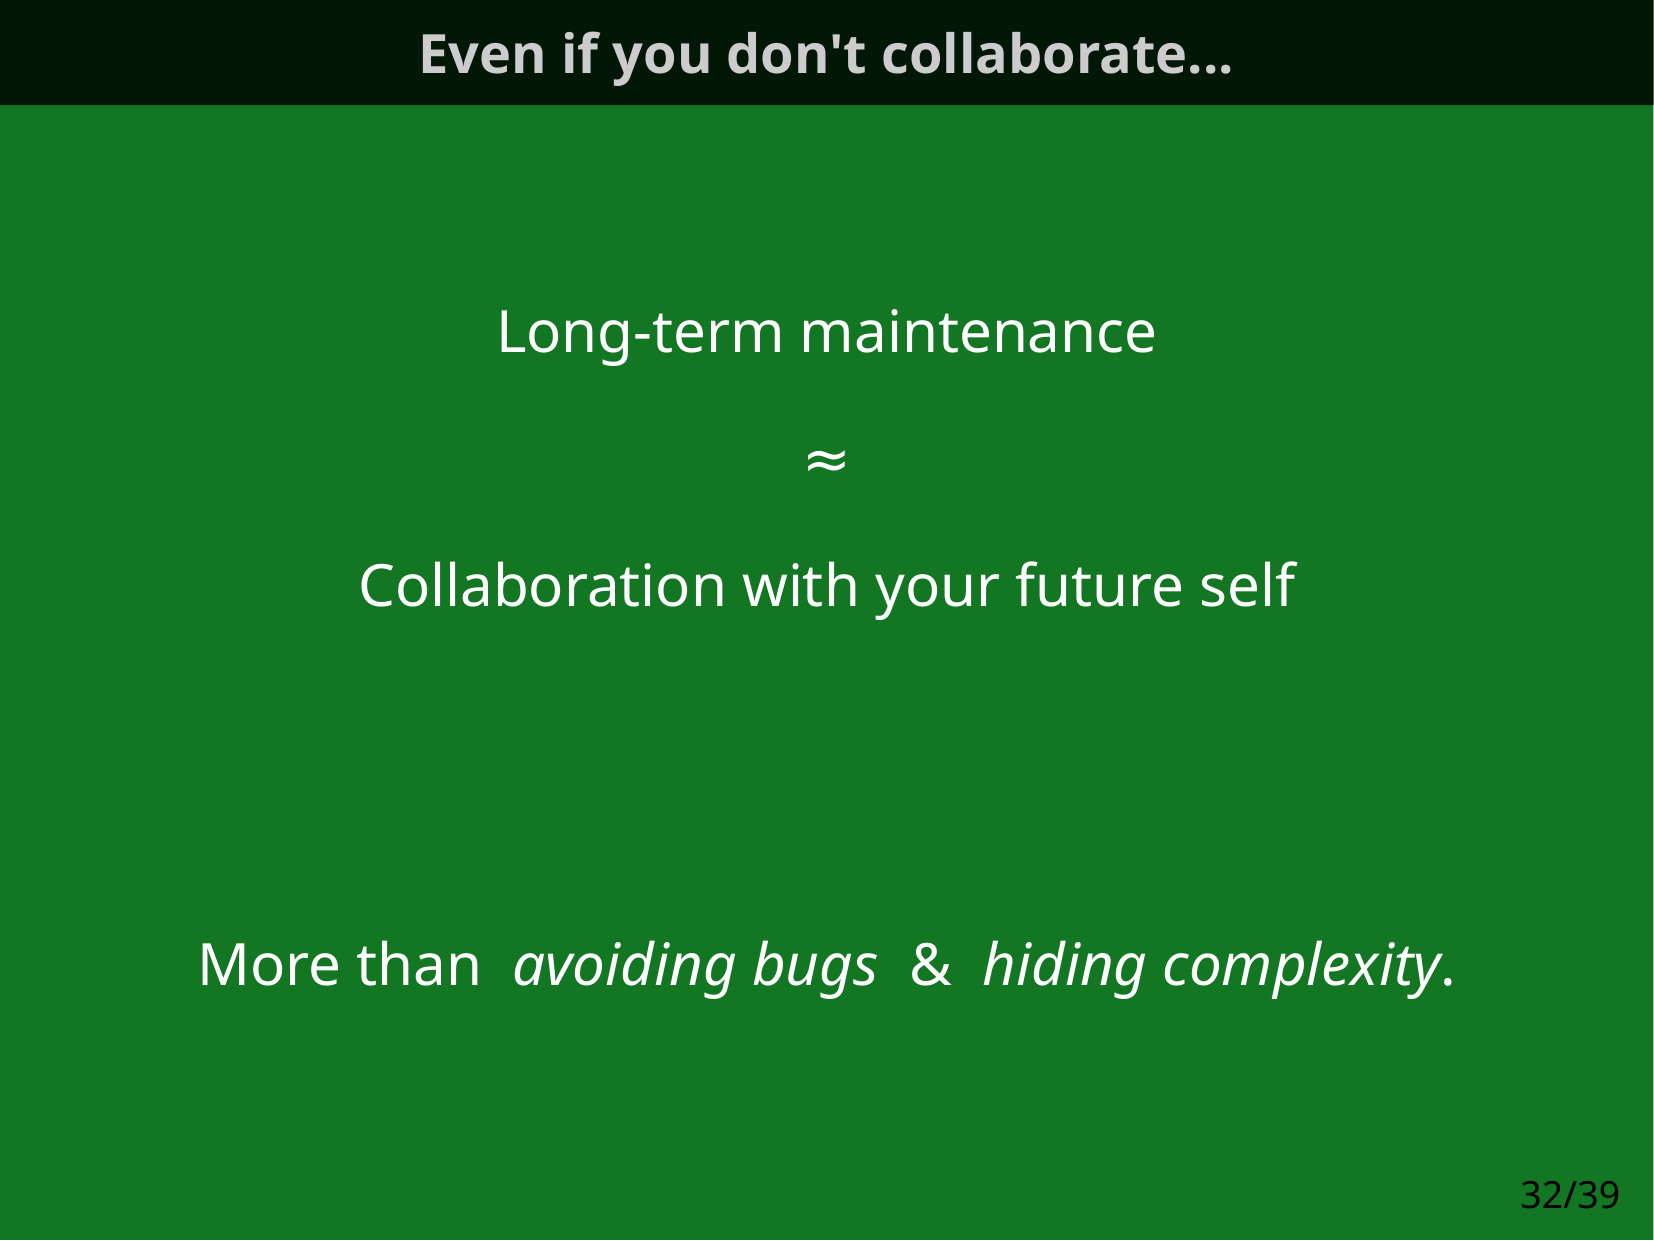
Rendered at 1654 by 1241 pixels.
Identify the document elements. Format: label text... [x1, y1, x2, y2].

list Long-term maintenance ≈ Collaboration with your future self More than avoiding bugs & hiding complexity. [0, 105, 1654, 1241]
title Even if you don't collaborate... [0, 0, 1654, 105]
